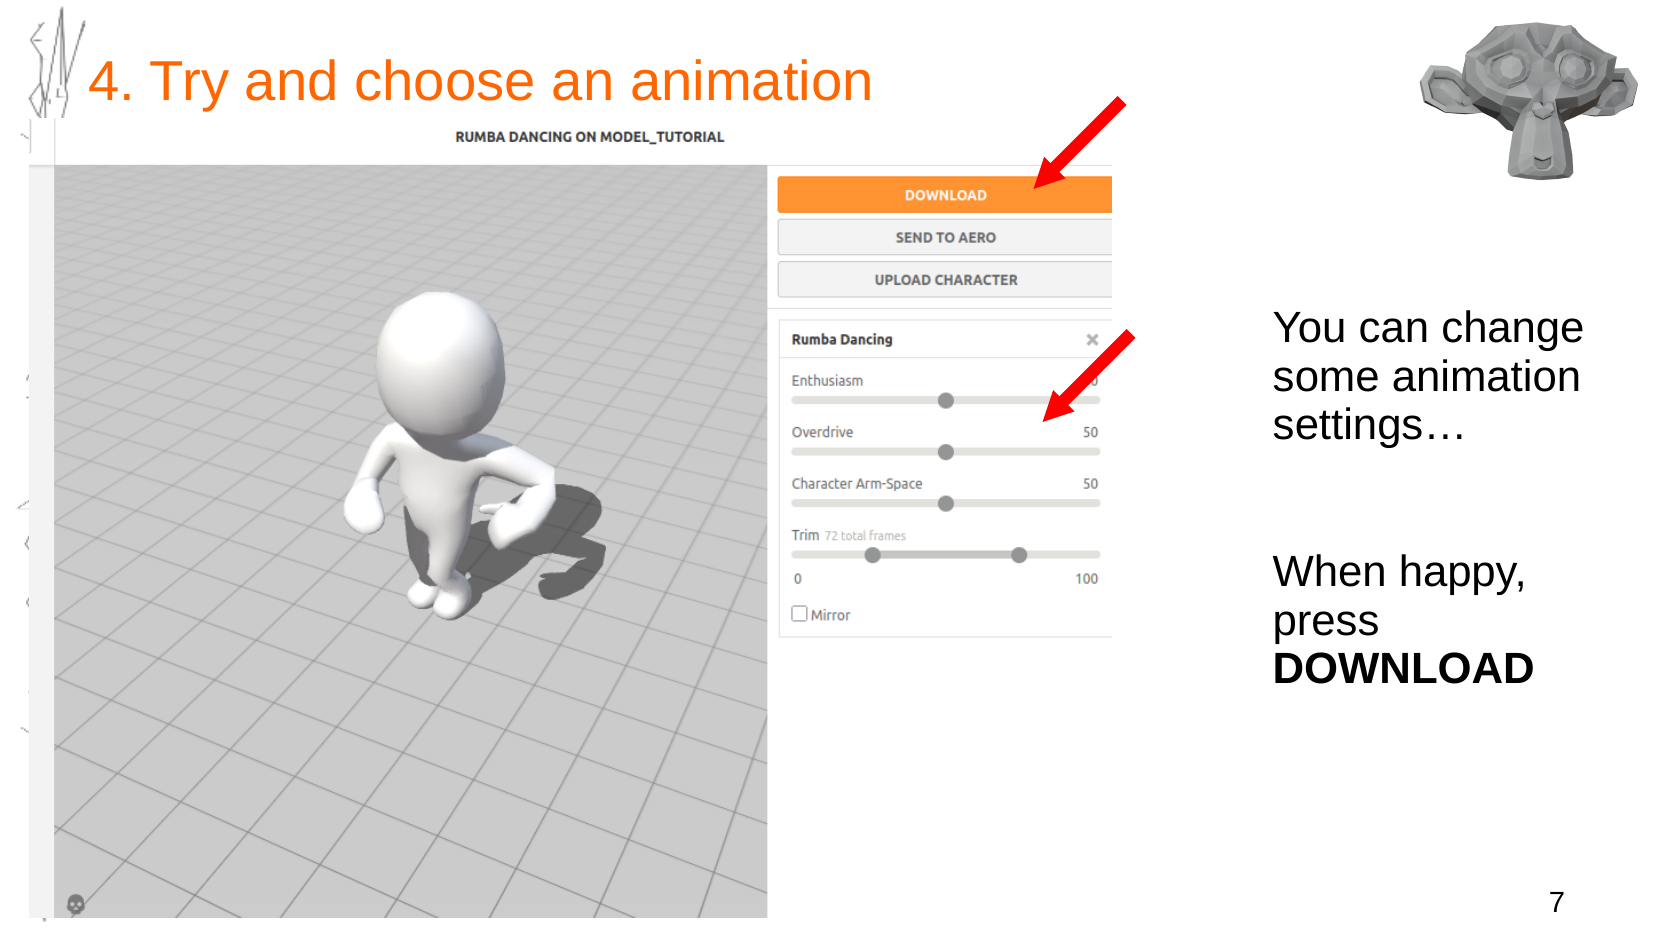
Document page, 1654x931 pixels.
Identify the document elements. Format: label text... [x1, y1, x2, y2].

text_box You can change some animation settings… When happy, press DOWNLOAD [1257, 295, 1613, 798]
picture [1411, 11, 1645, 189]
title 4. Try and choose an animation [88, 29, 1447, 133]
picture [29, 118, 1112, 918]
